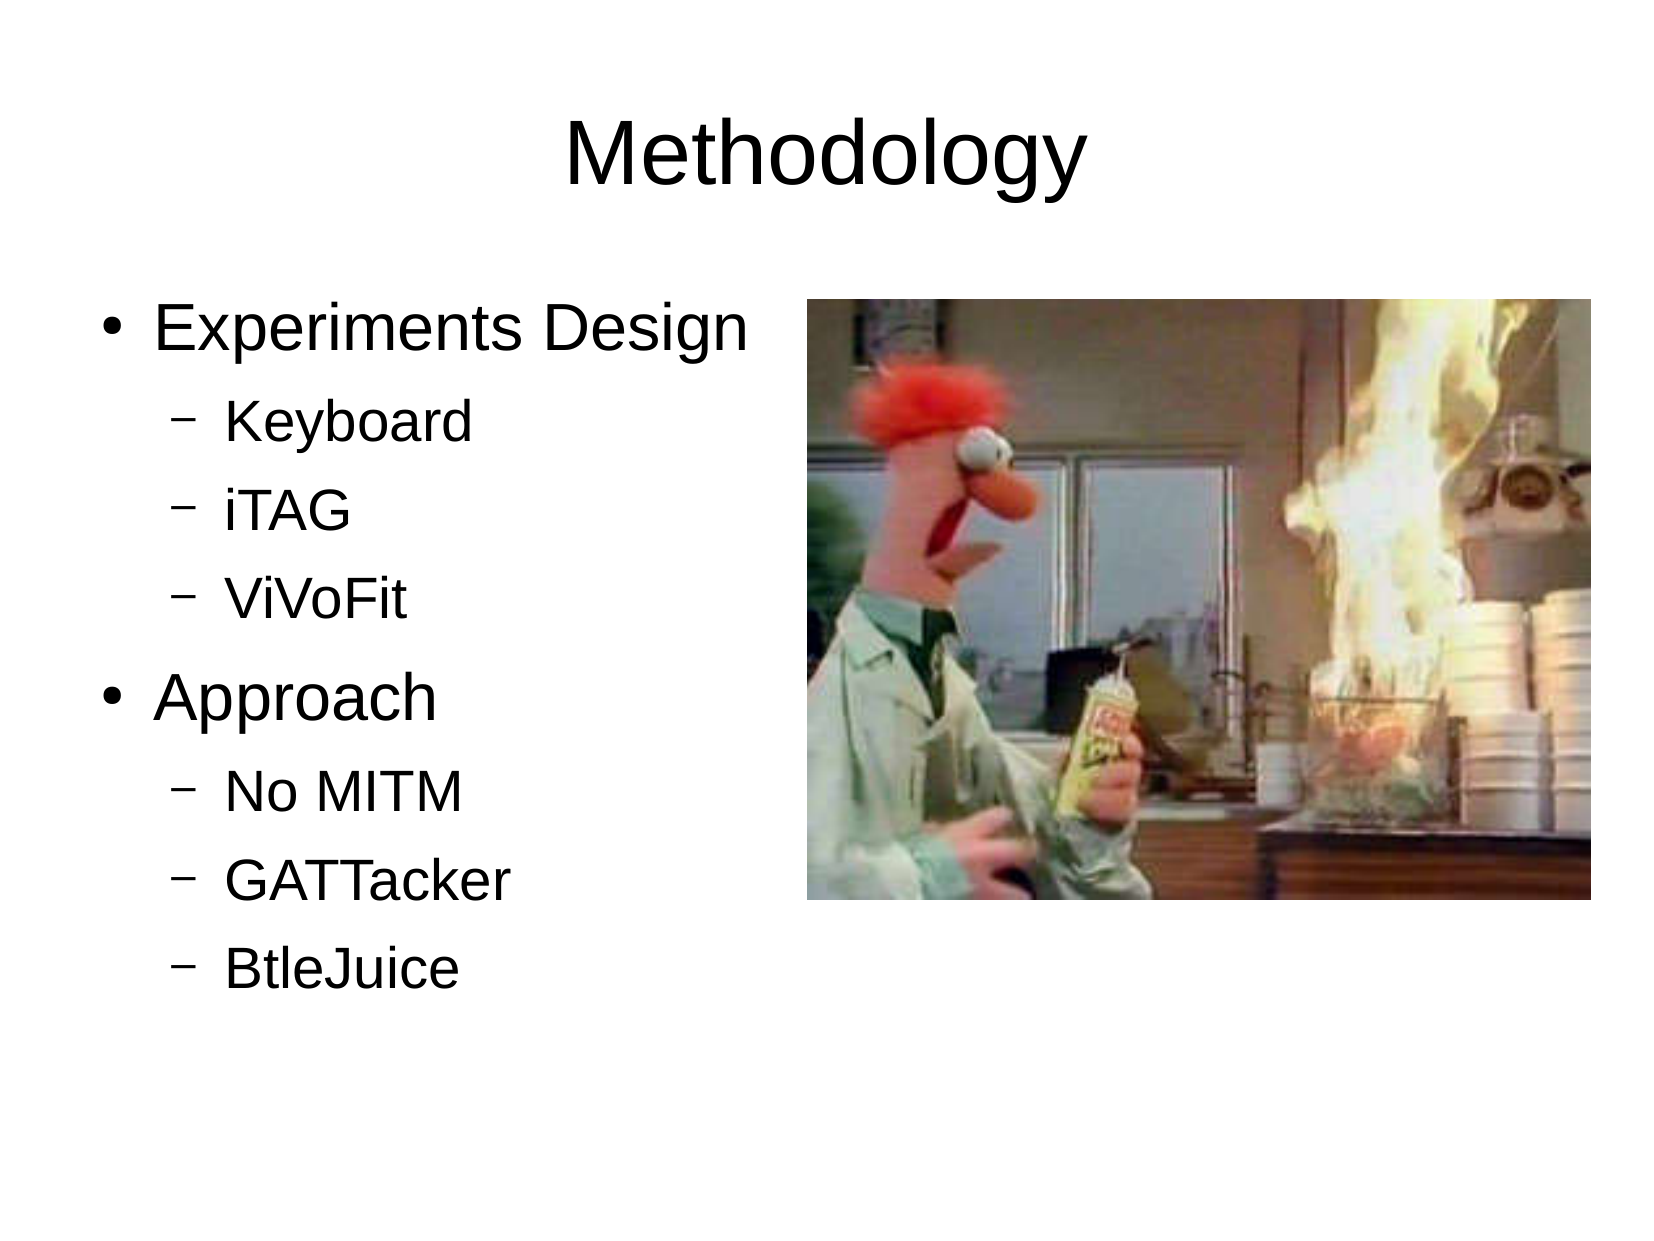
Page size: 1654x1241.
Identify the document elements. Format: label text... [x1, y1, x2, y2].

picture [807, 299, 1591, 901]
title Methodology [82, 49, 1571, 257]
list Experiments Design Keyboard iTAG ViVoFit Approach No MITM GATTacker BtleJuice [82, 290, 1571, 1010]
